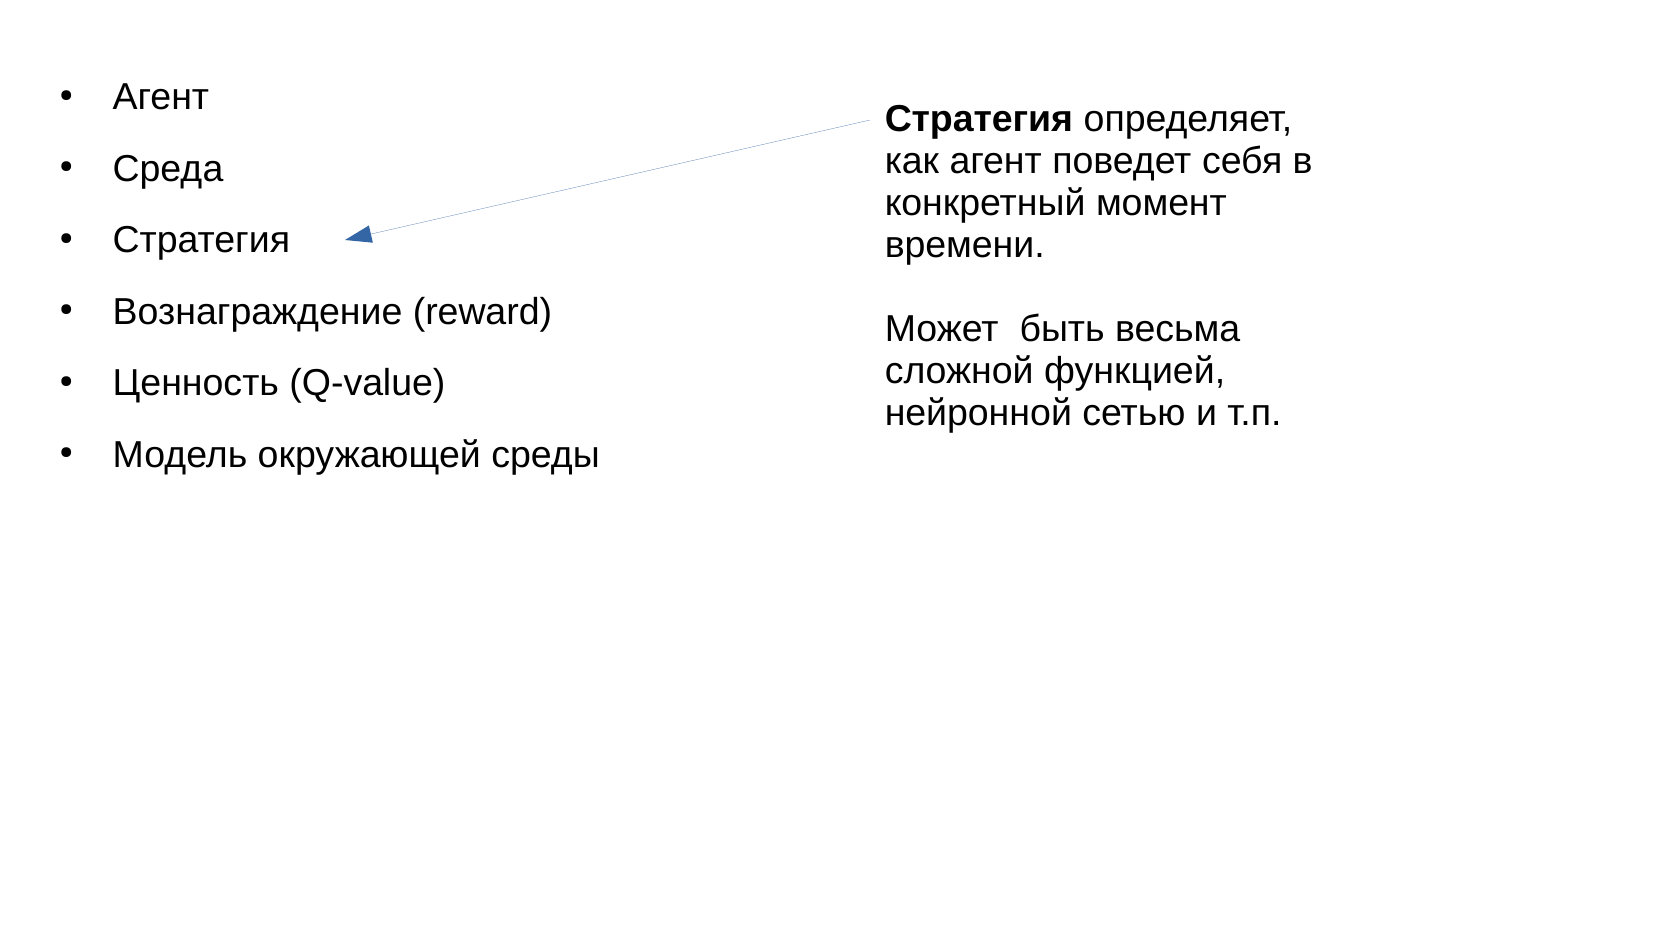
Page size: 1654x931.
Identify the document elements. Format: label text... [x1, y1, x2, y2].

text_box Стратегия определяет, как агент поведет себя в конкретный момент времени. Может быть весьма сложной функцией, нейронной сетью и т.п. [870, 90, 1350, 441]
list Агент Среда Стратегия Вознаграждение (reward) Ценность (Q-value) Модель окружающей среды [41, 75, 631, 511]
